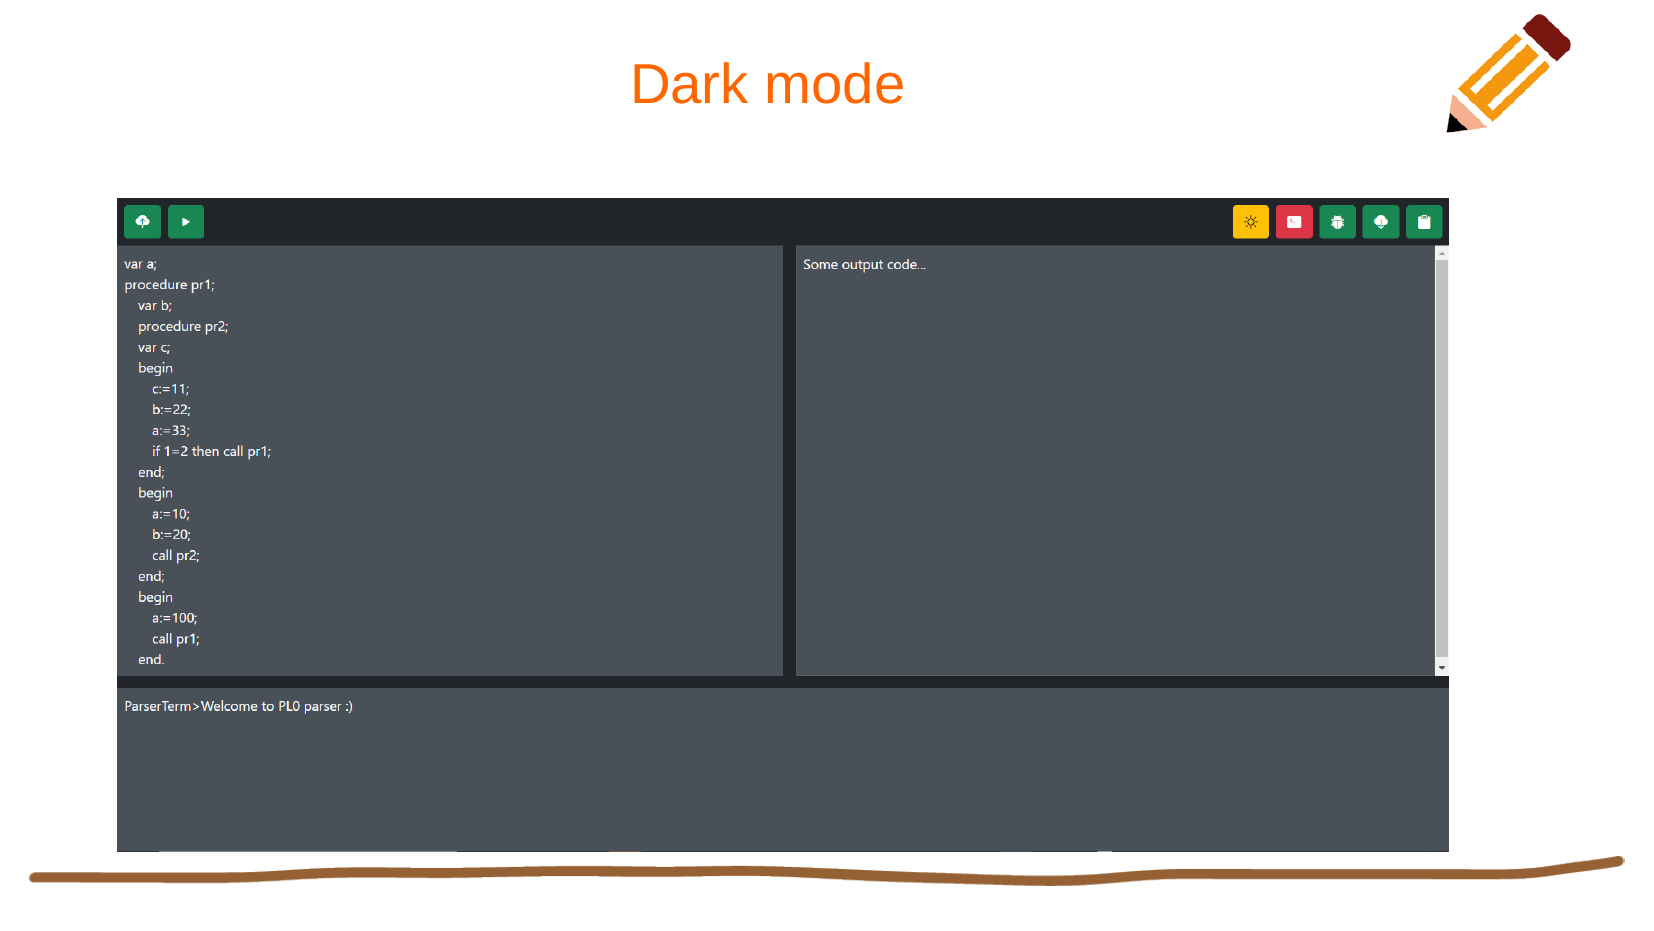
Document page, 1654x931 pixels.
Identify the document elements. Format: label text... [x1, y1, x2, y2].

picture [117, 199, 1449, 852]
title Dark mode [88, 29, 1447, 133]
